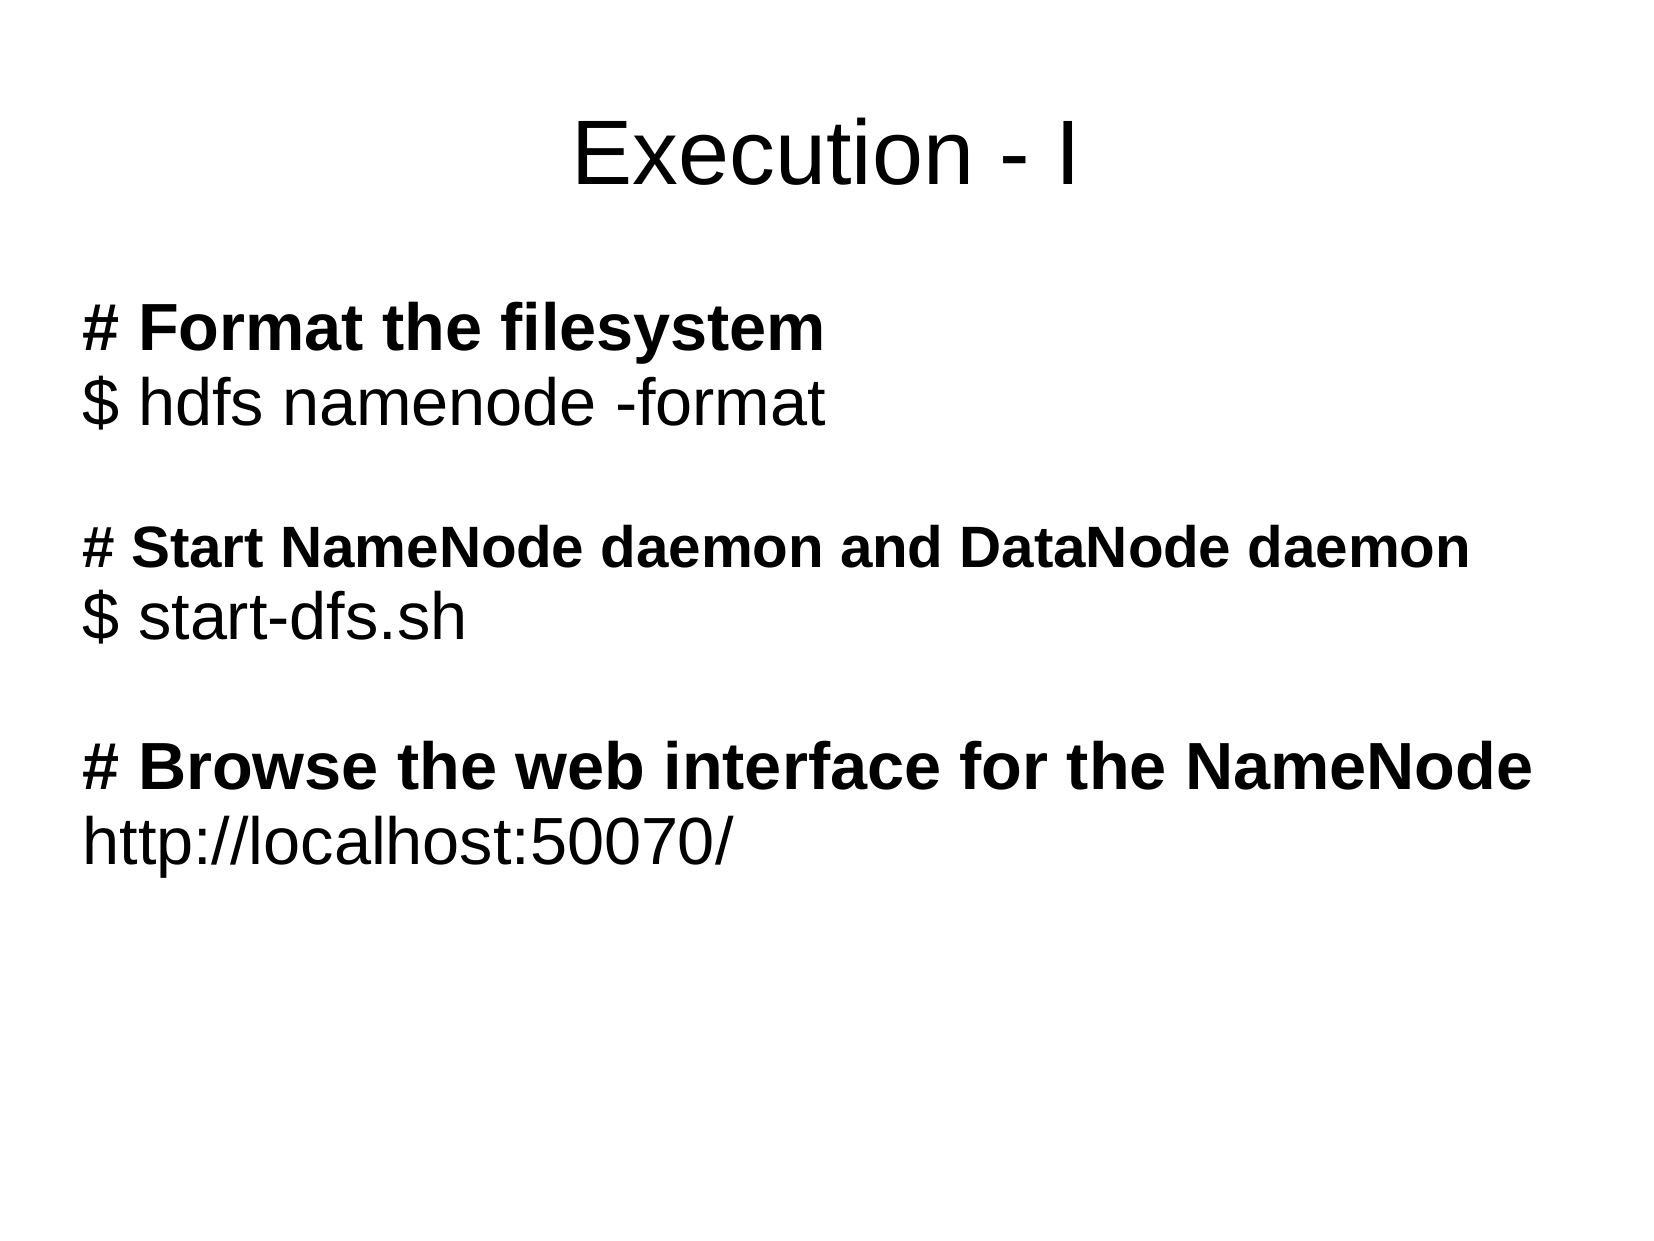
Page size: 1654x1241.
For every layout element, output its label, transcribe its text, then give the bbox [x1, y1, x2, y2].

title Execution - I [82, 49, 1571, 257]
subtitle # Format the filesystem $ hdfs namenode -format # Start NameNode daemon and DataNode daemon $ start-dfs.sh # Browse the web interface for the NameNode http://localhost:50070/ [82, 290, 1571, 1010]
